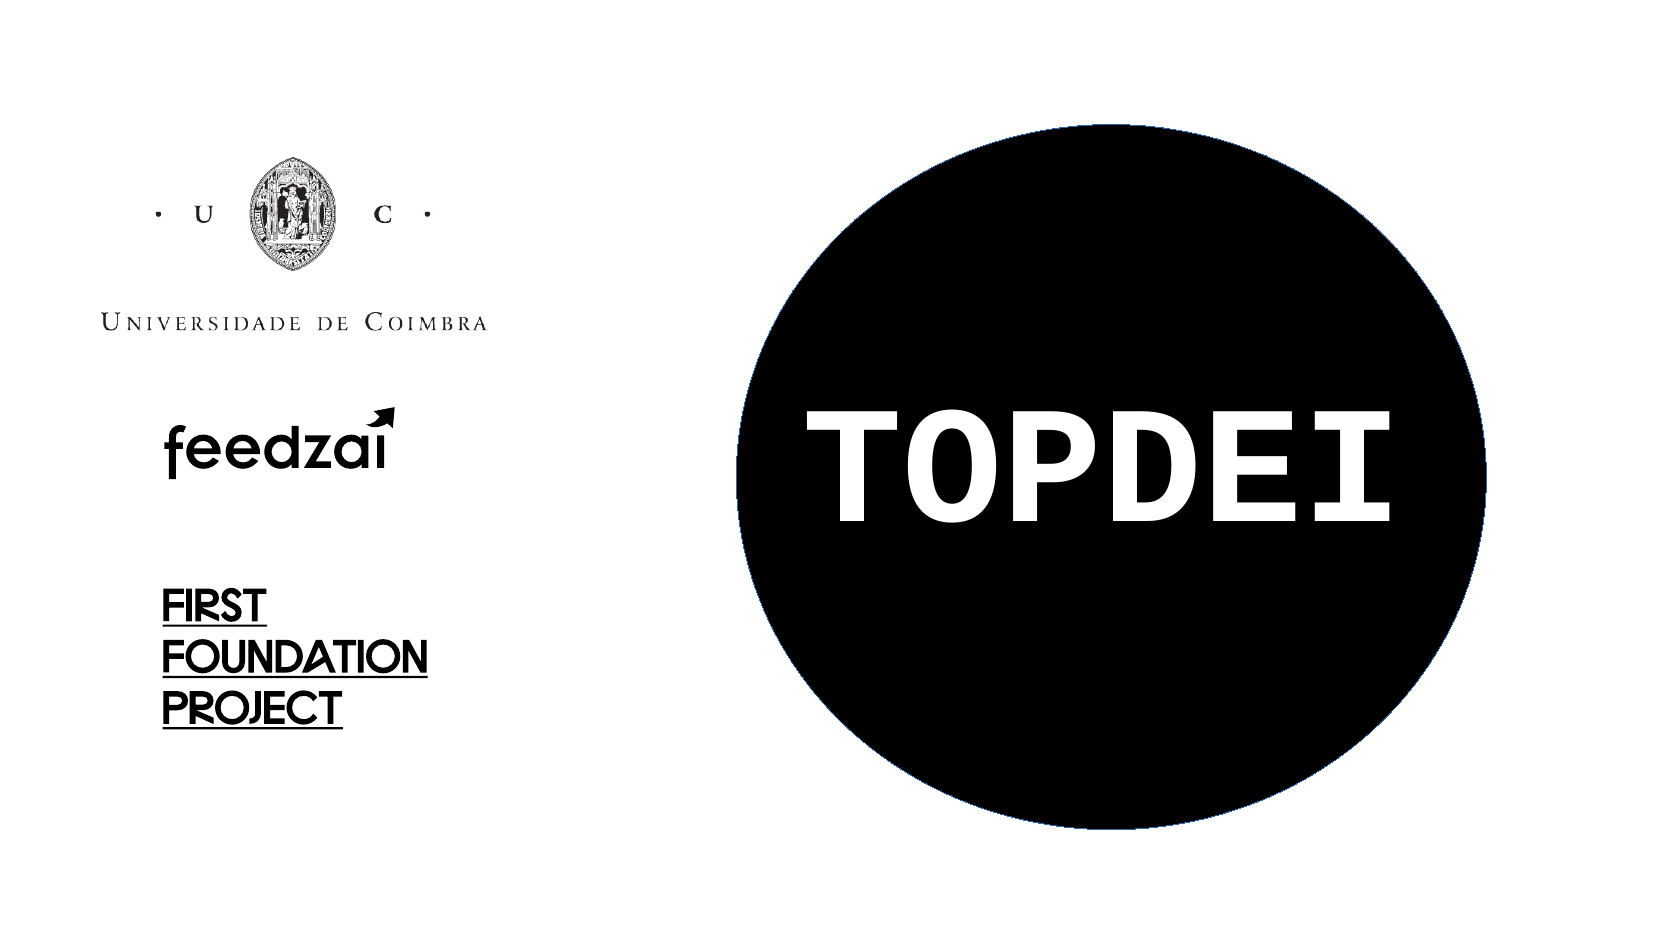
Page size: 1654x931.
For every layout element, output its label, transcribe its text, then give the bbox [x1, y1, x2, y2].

text_box [826, 707, 1396, 830]
text_box TOPDEI [787, 374, 1589, 707]
text_box [736, 124, 1470, 655]
picture [64, 55, 516, 764]
